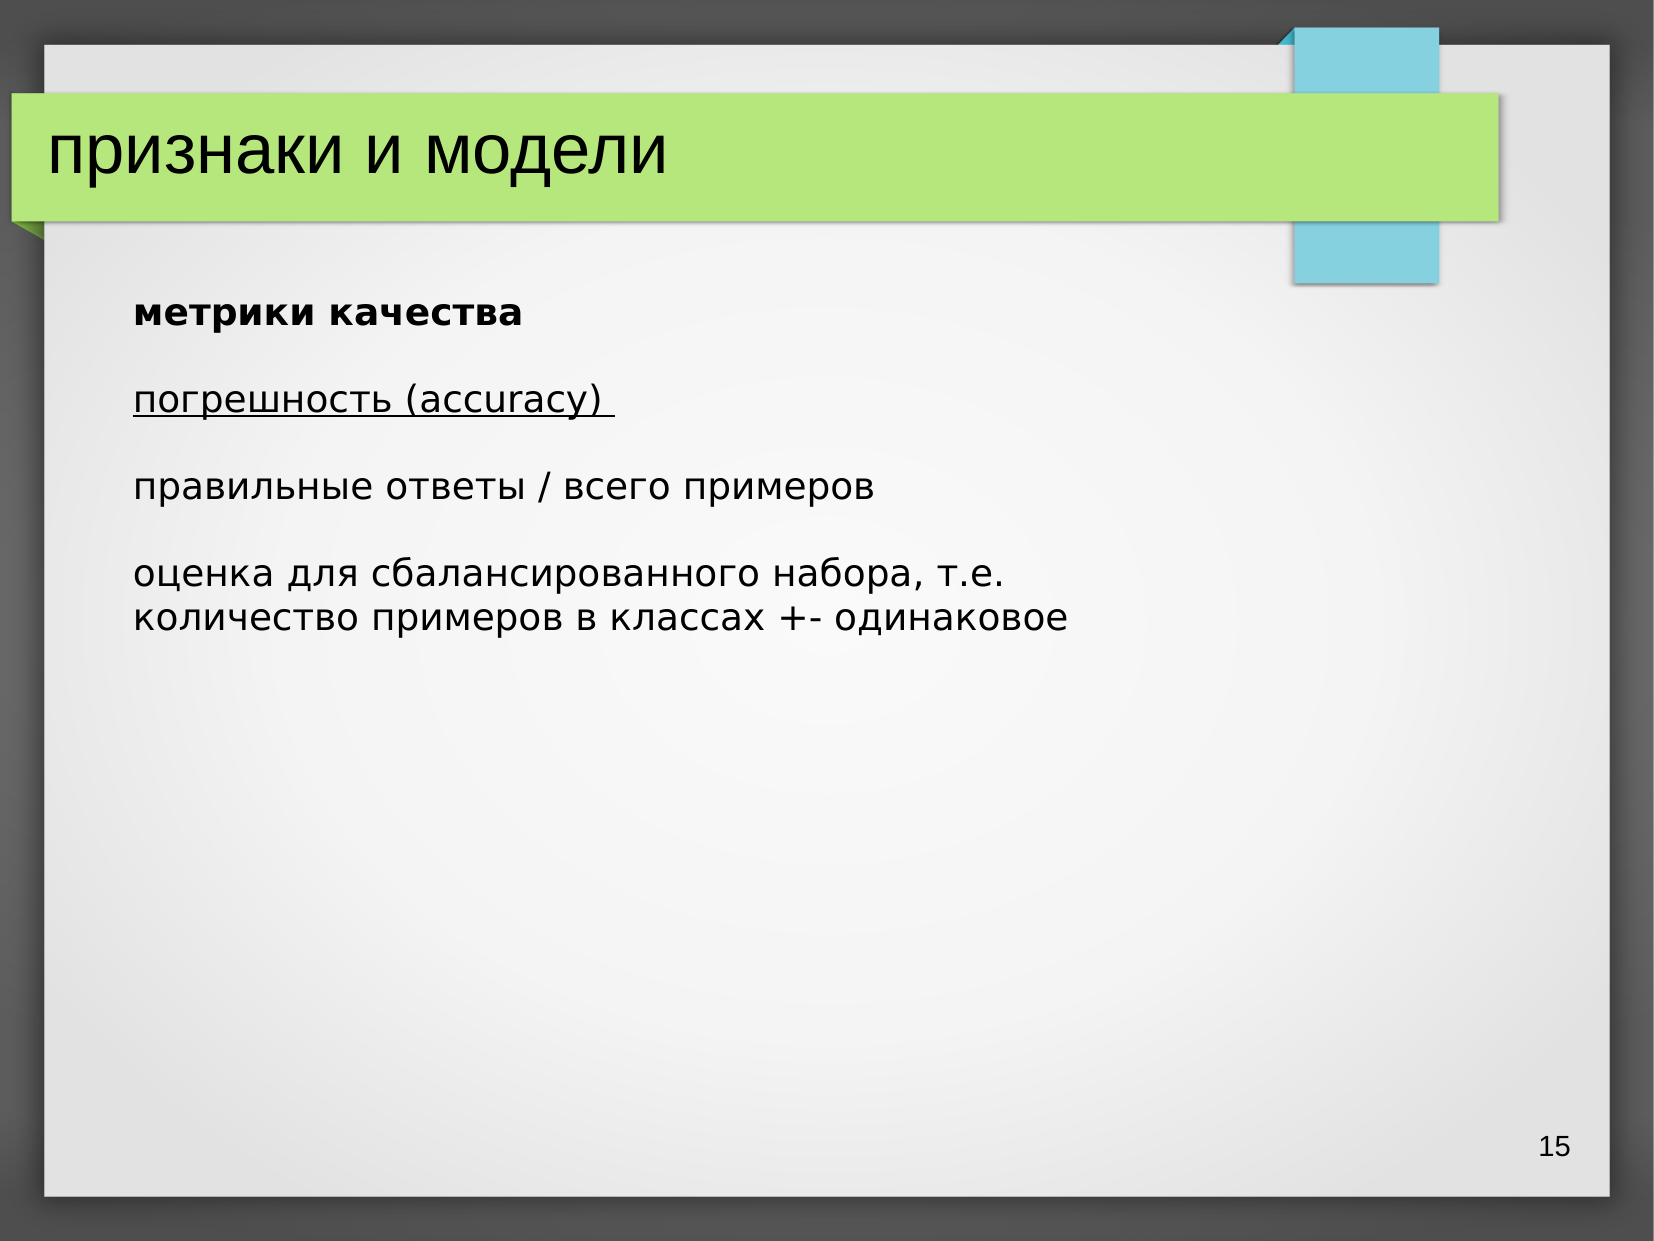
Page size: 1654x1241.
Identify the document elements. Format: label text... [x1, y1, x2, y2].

title признаки и модели [47, 109, 1465, 189]
picture [0, 0, 1654, 1241]
text_box метрики качества погрешность (accuracy) правильные ответы / всего примеров оценка для сбалансированного набора, т.е. количество примеров в классах +- одинаковое [118, 283, 1312, 663]
